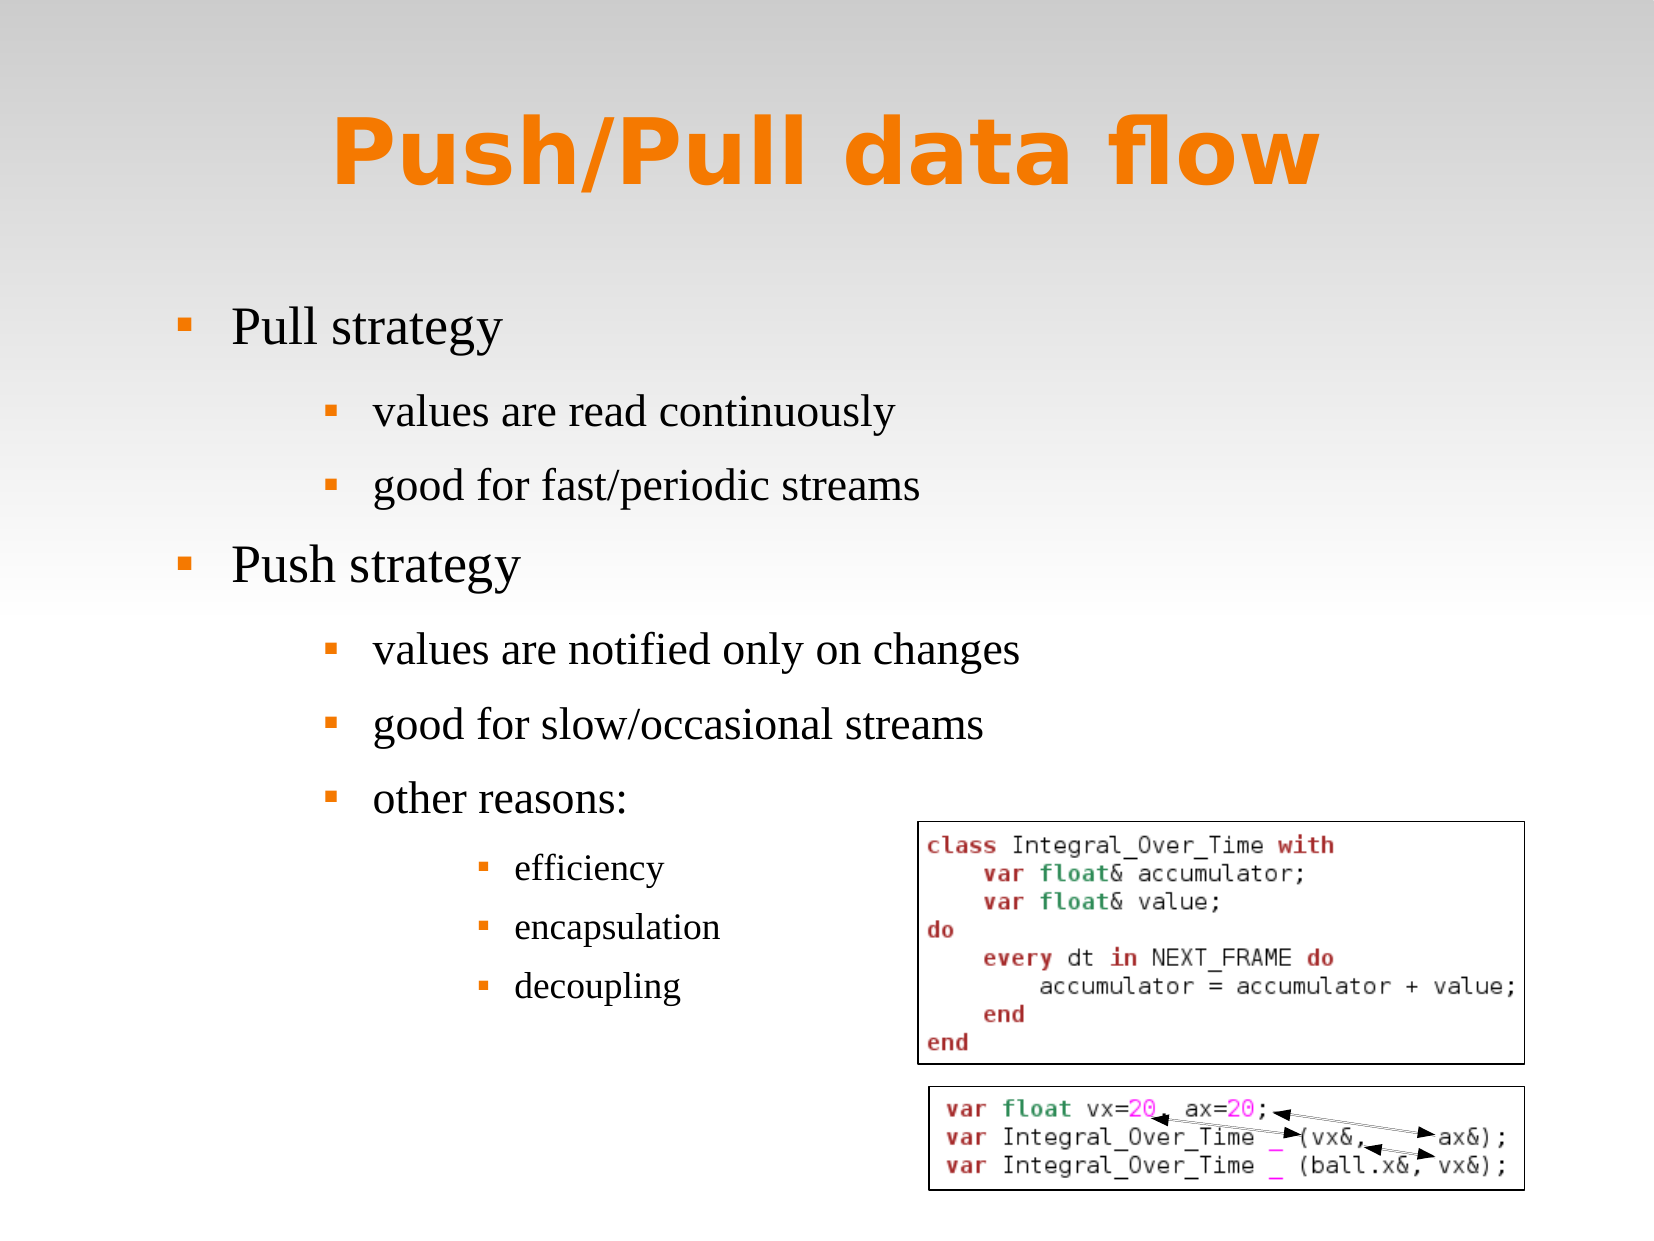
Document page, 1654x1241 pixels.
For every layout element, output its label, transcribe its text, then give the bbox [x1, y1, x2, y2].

picture [919, 822, 1524, 1063]
list Pull strategy values are read continuously good for fast/periodic streams Push strategy values are notified only on changes good for slow/occasional streams other reasons: efficiency encapsulation decoupling [89, 296, 1549, 1128]
picture [930, 1087, 1524, 1189]
title Push/Pull data flow [82, 49, 1571, 257]
